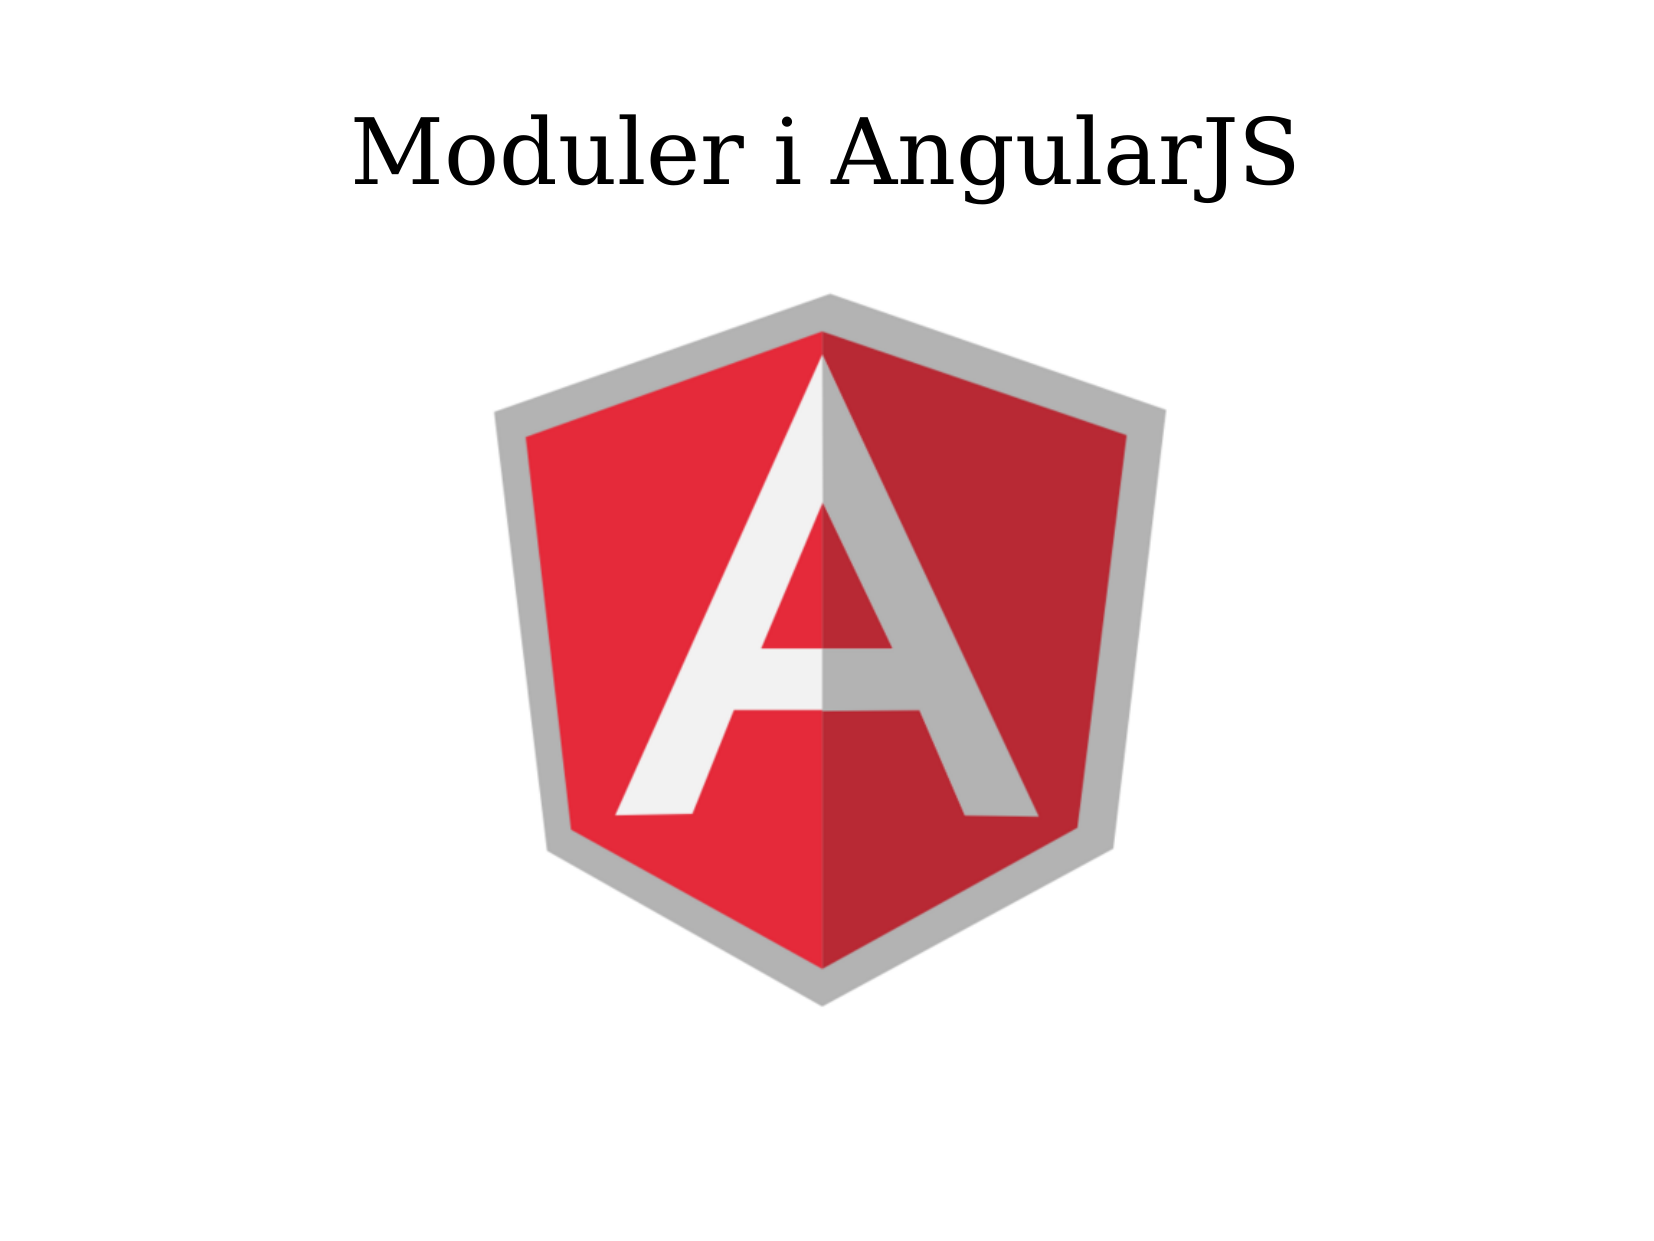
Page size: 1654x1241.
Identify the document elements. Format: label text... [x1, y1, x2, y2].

title Moduler i AngularJS [82, 49, 1571, 257]
picture [467, 290, 1187, 1010]
